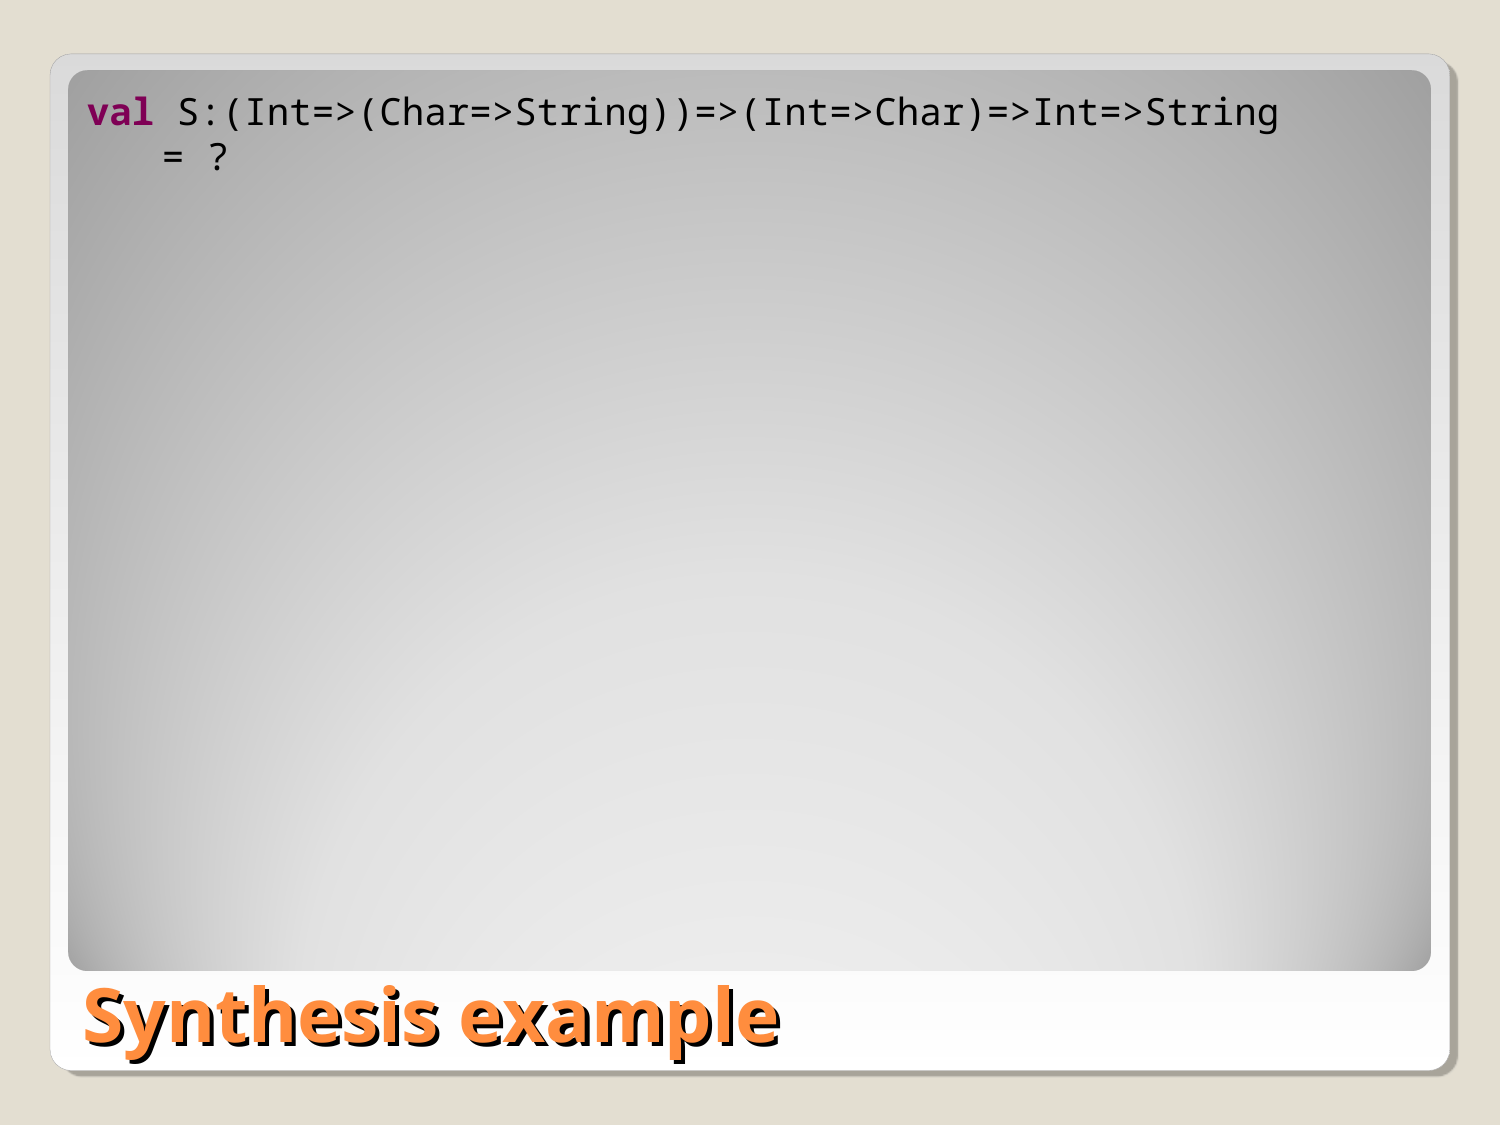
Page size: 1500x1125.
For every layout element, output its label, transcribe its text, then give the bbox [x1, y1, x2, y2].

picture [67, 69, 1432, 972]
text_box val S:(Int=>(Char=>String))=>(Int=>Char)=>Int=>String = ? [72, 80, 1441, 185]
text_box Synthesis example [67, 892, 1411, 1066]
